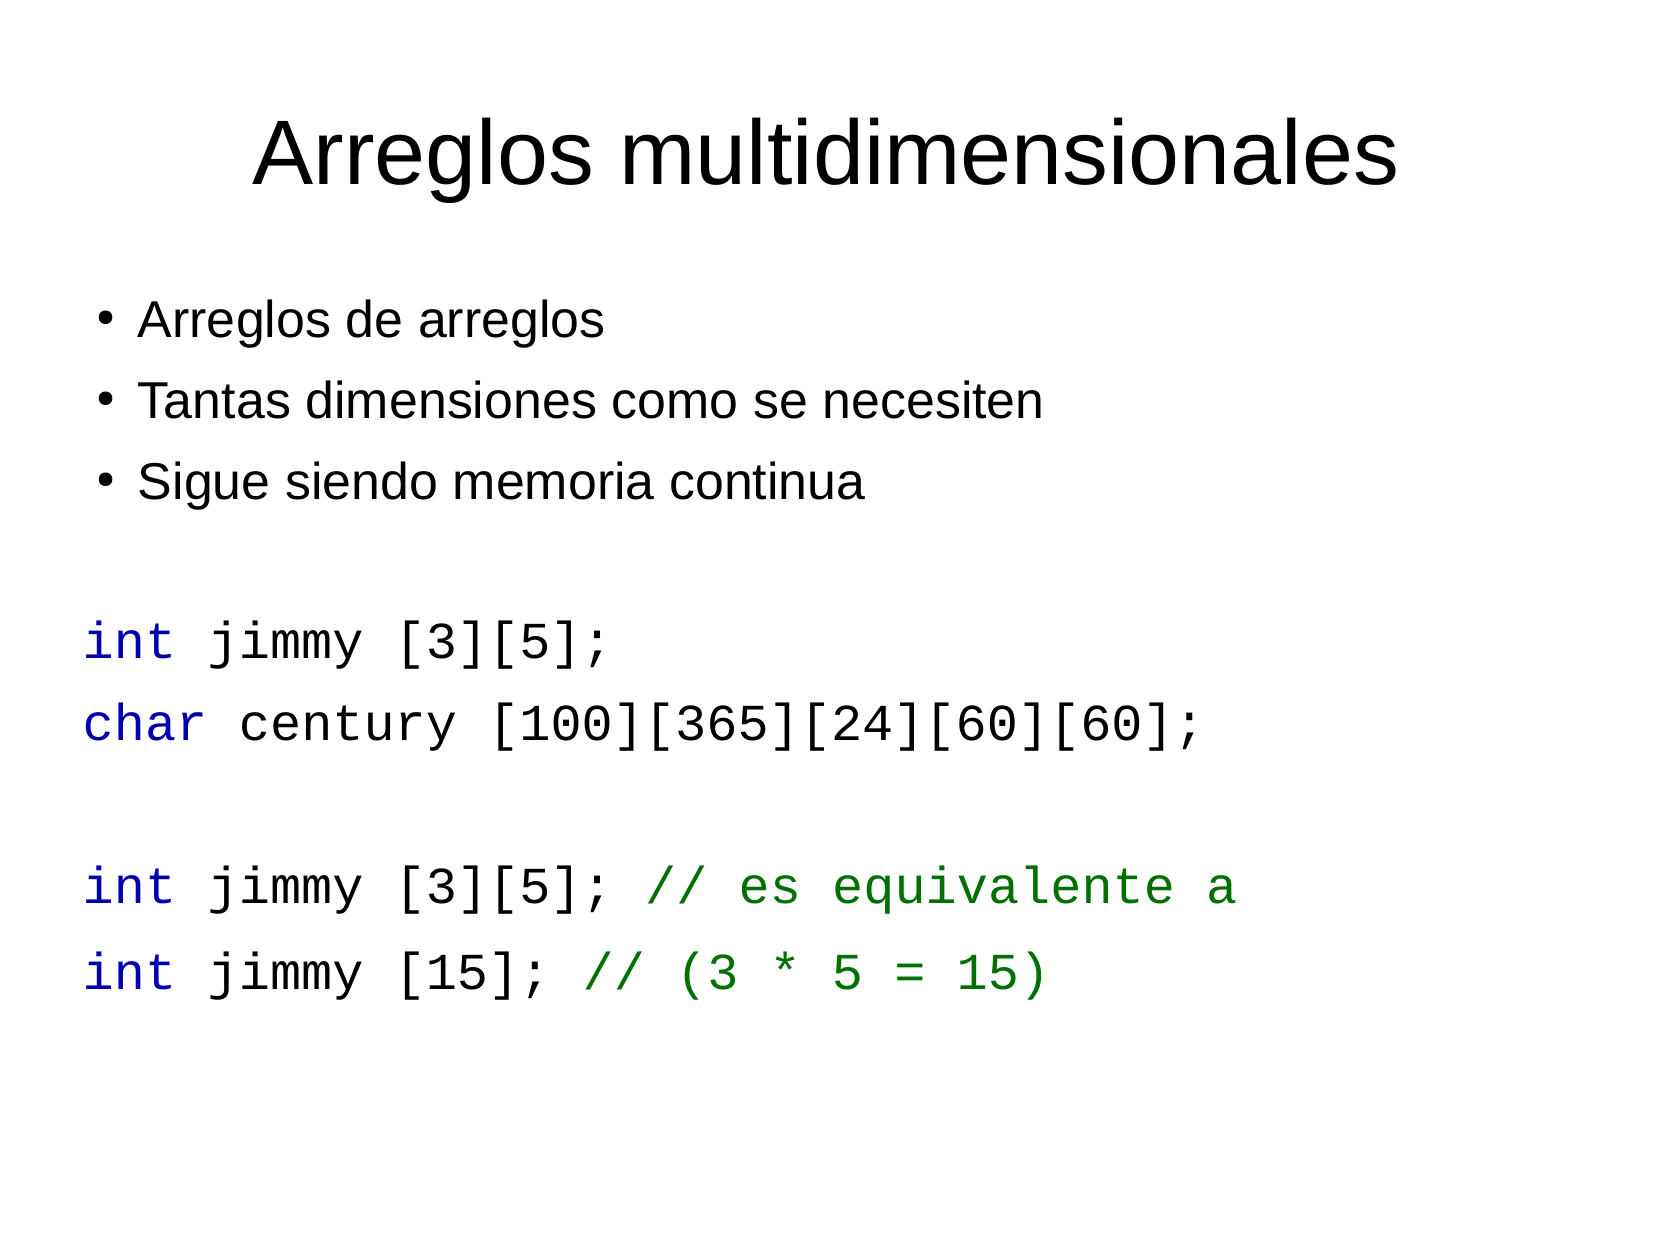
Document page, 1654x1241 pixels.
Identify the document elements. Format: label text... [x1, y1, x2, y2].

list Arreglos de arreglos Tantas dimensiones como se necesiten Sigue siendo memoria continua int jimmy [3][5]; char century [100][365][24][60][60]; int jimmy [3][5]; // es equivalente a int jimmy [15]; // (3 * 5 = 15) [82, 290, 1571, 1010]
title Arreglos multidimensionales [82, 49, 1571, 257]
